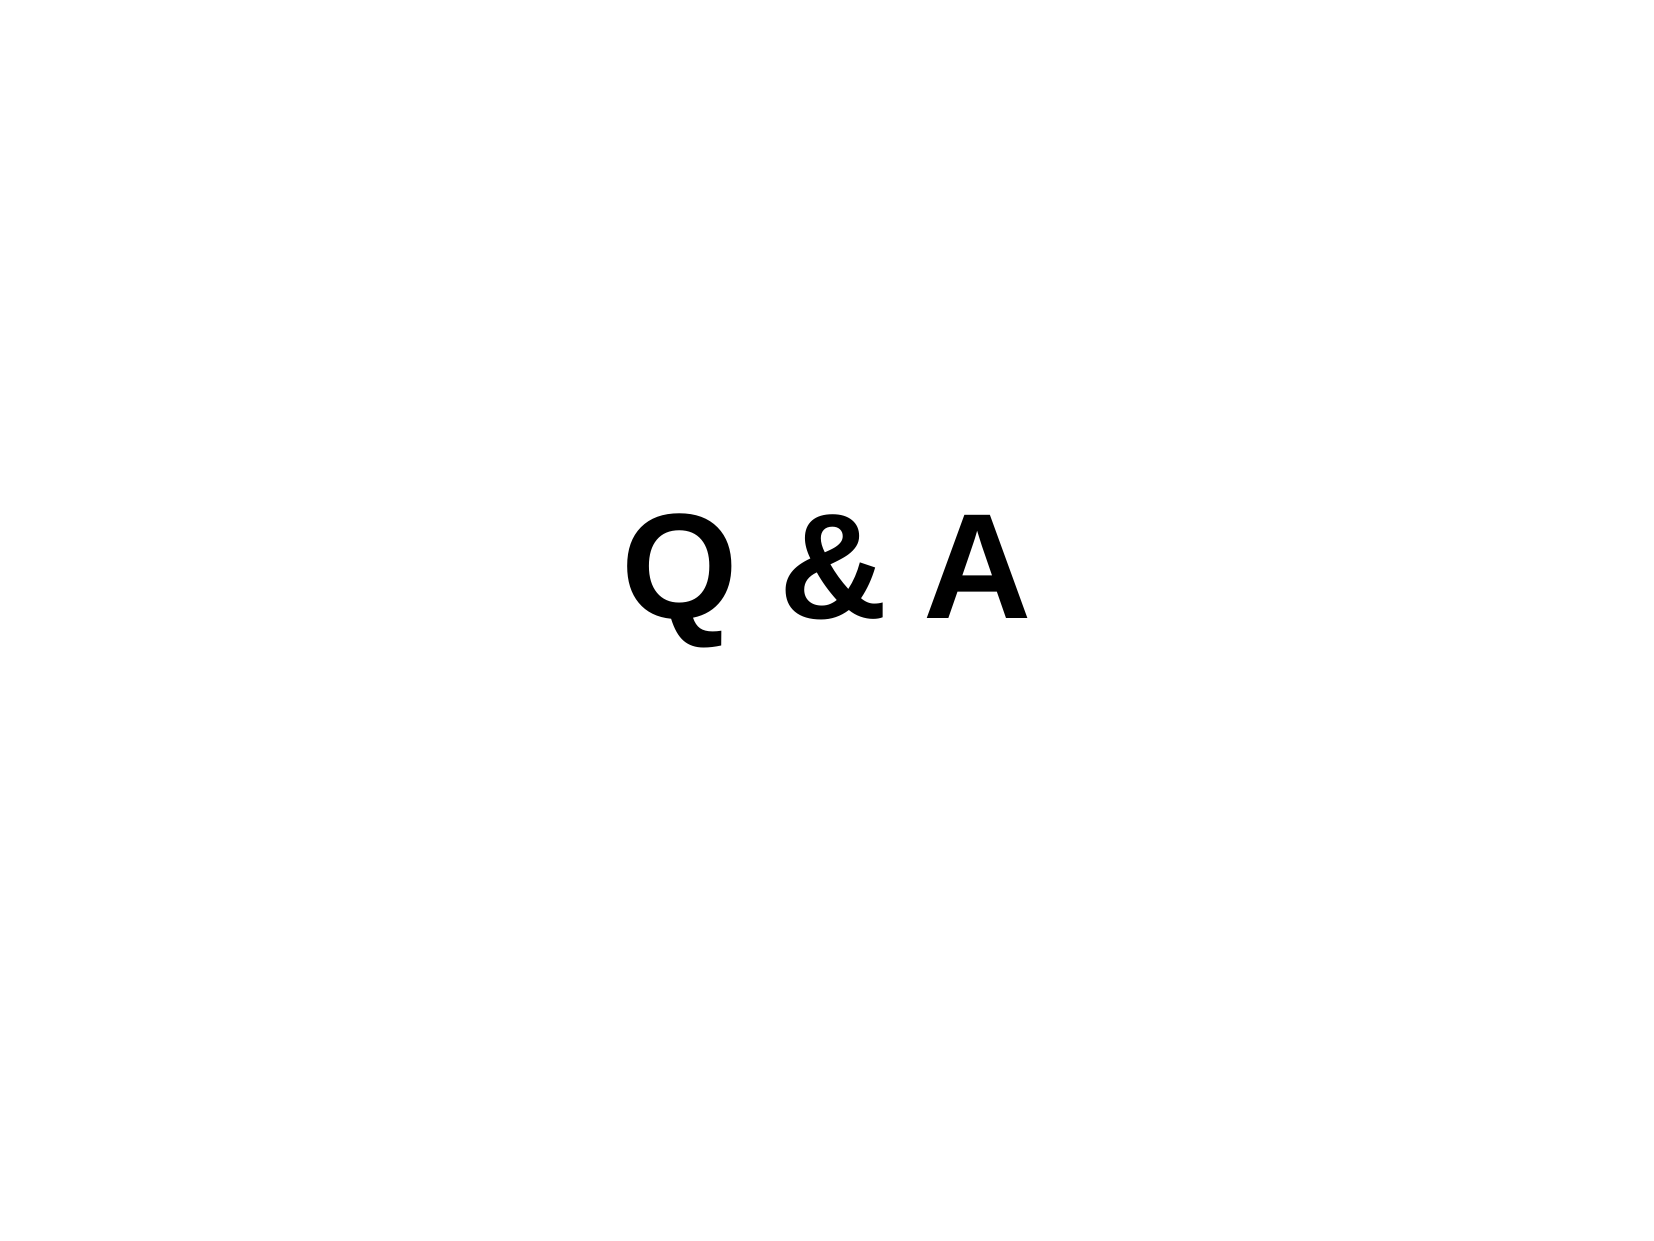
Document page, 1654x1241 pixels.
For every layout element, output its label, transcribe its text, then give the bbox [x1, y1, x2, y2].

title Q & A [82, 470, 1571, 663]
